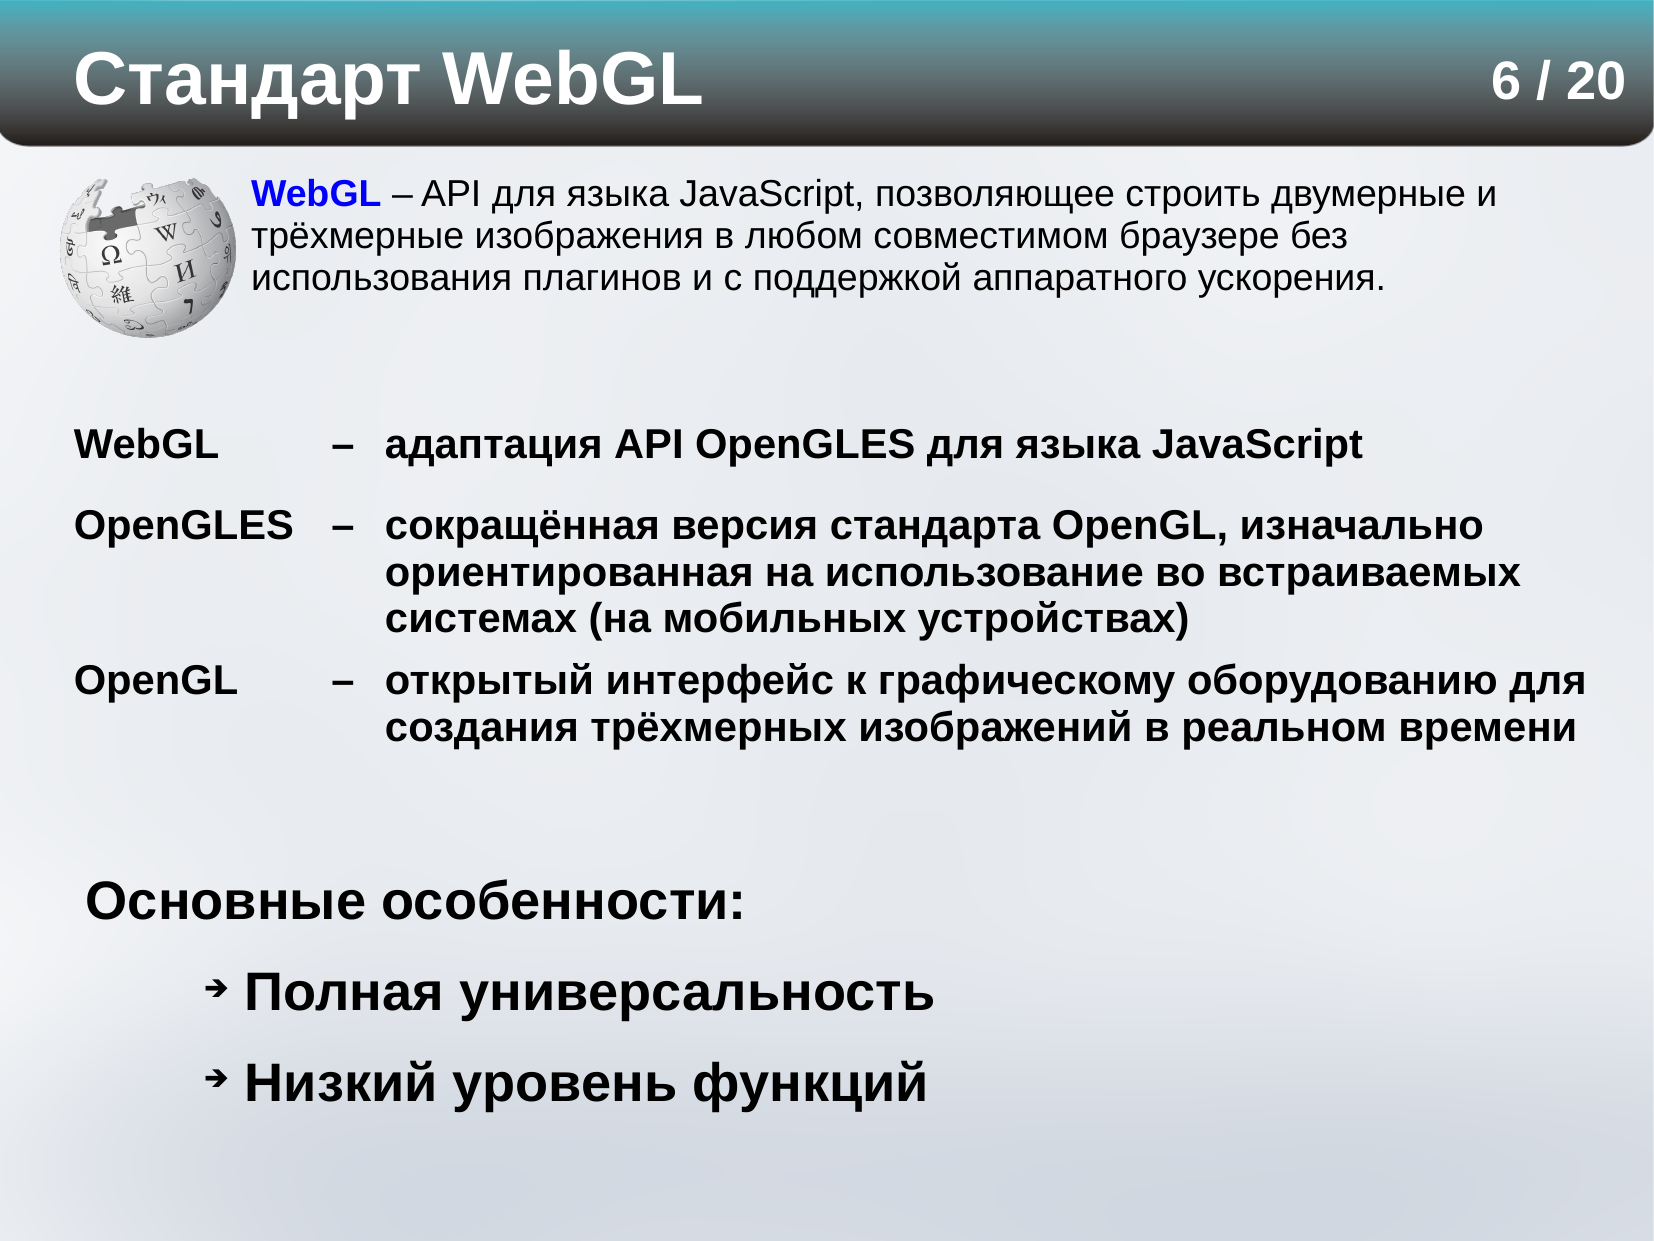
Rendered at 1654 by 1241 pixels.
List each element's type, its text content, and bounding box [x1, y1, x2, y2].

table_cell OpenGL [59, 649, 317, 787]
table_header WebGL [59, 413, 317, 494]
text_box Стандарт WebGL [59, 29, 1211, 129]
table_cell OpenGLES [59, 494, 317, 649]
text_box WebGL – API для языка JavaScript, позволяющее строить двумерные и трёхмерные изображения в любом совместимом браузере без использования плагинов и с поддержкой аппаратного ускорения. [236, 165, 1625, 307]
text_box <номер> / 20 [1476, 42, 1654, 179]
table_cell сокращённая версия стандарта OpenGL, изначально ориентированная на использование во встраиваемых системах (на мобильных устройствах) [370, 494, 1607, 649]
table_header – [317, 413, 370, 494]
table_cell открытый интерфейс к графическому оборудованию для создания трёхмерных изображений в реальном времени [370, 649, 1607, 787]
table_header адаптация API OpenGLES для языка JavaScript [370, 413, 1607, 494]
table_cell – [317, 649, 370, 787]
text_box Основные особенности: Полная универсальность Низкий уровень функций [70, 832, 952, 1090]
picture [0, 0, 1654, 1241]
table_cell – [317, 494, 370, 649]
